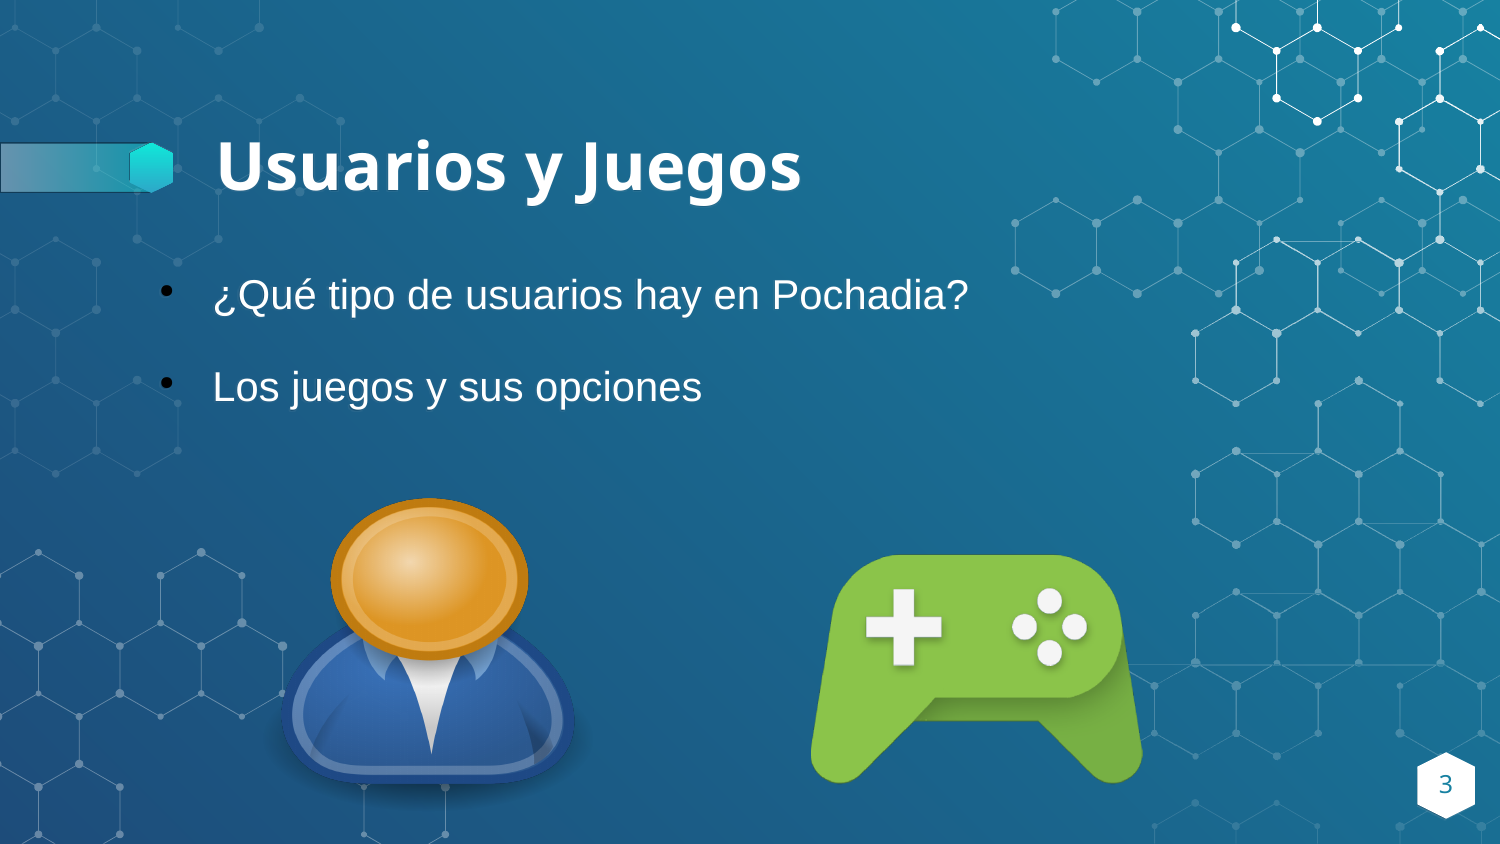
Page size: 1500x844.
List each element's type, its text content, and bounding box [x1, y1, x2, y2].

slide_number <número> [1417, 752, 1475, 819]
list ¿Qué tipo de usuarios hay en Pochadia? Los juegos y sus opciones [141, 267, 1314, 804]
title Usuarios y Juegos [198, 140, 1302, 198]
picture [218, 483, 638, 827]
picture [803, 496, 1150, 843]
